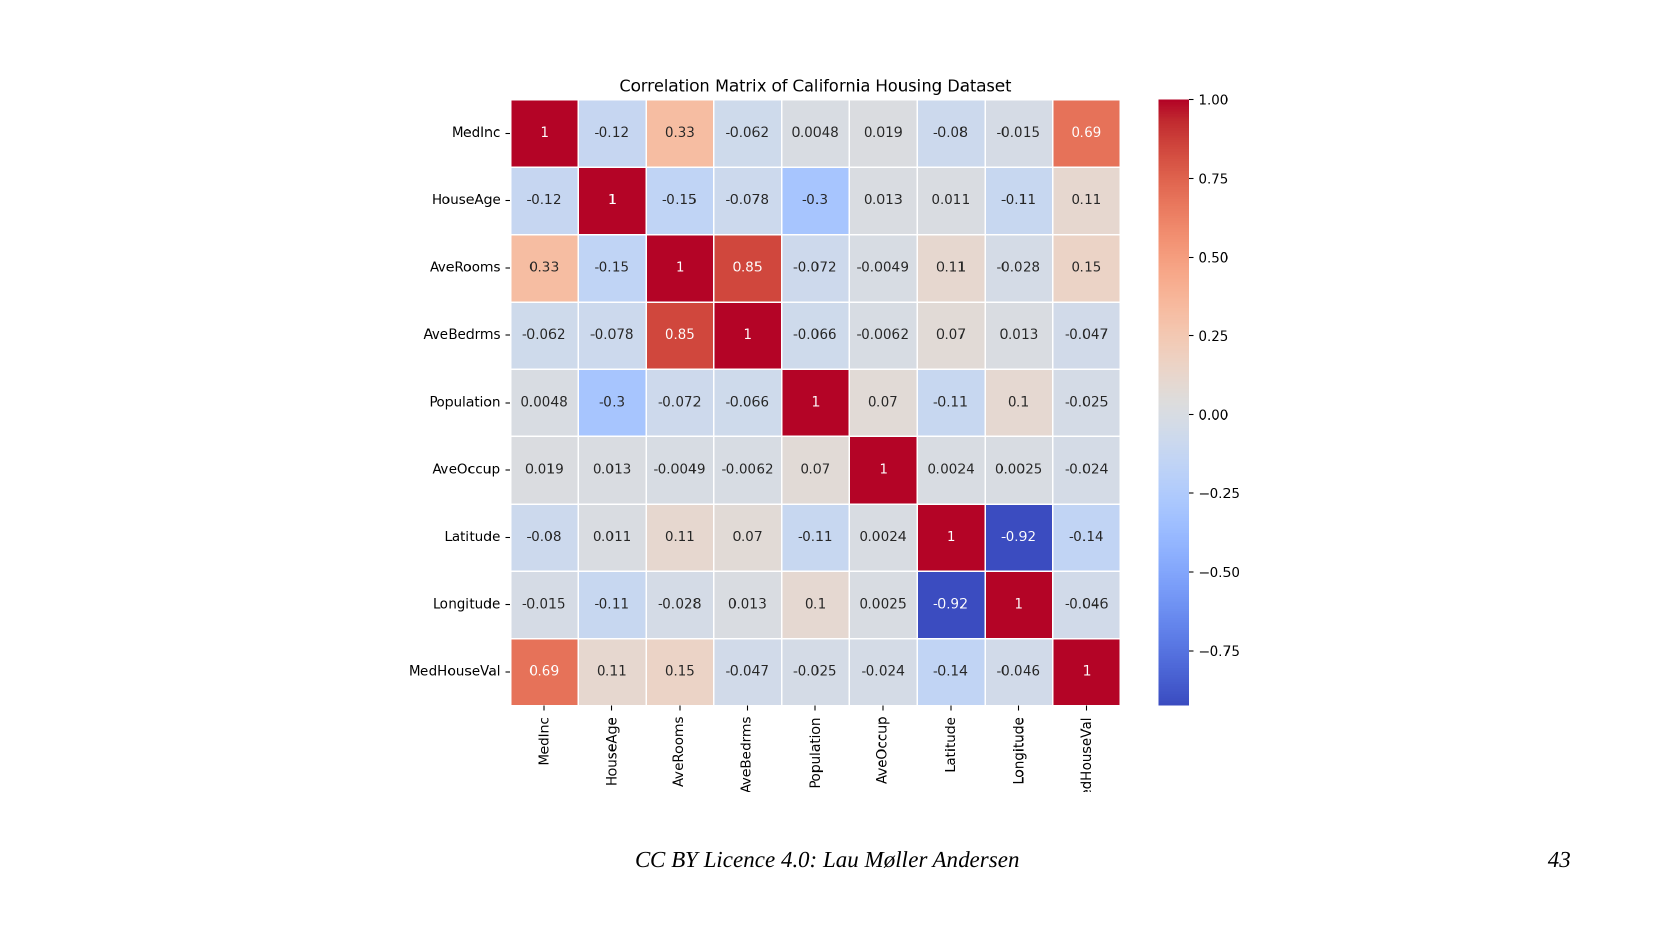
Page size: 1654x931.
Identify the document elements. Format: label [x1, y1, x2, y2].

picture [387, 5, 1371, 792]
